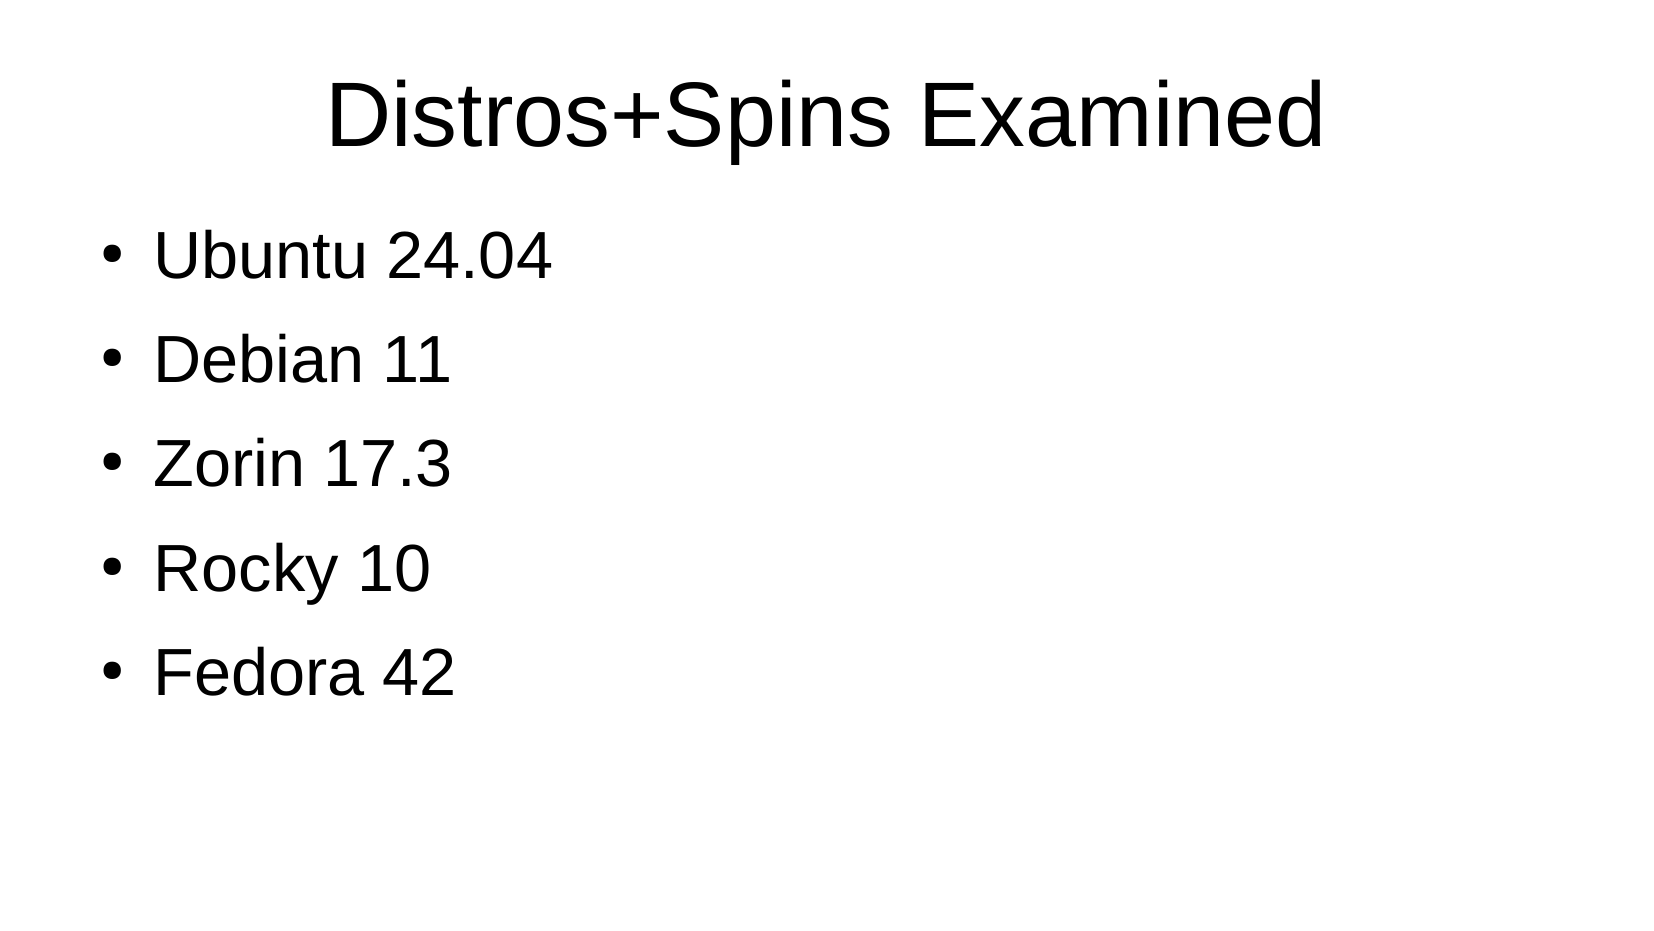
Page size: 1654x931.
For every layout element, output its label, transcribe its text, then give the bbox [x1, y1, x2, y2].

title Distros+Spins Examined [82, 37, 1571, 193]
list Ubuntu 24.04 Debian 11 Zorin 17.3 Rocky 10 Fedora 42 [82, 217, 1571, 758]
